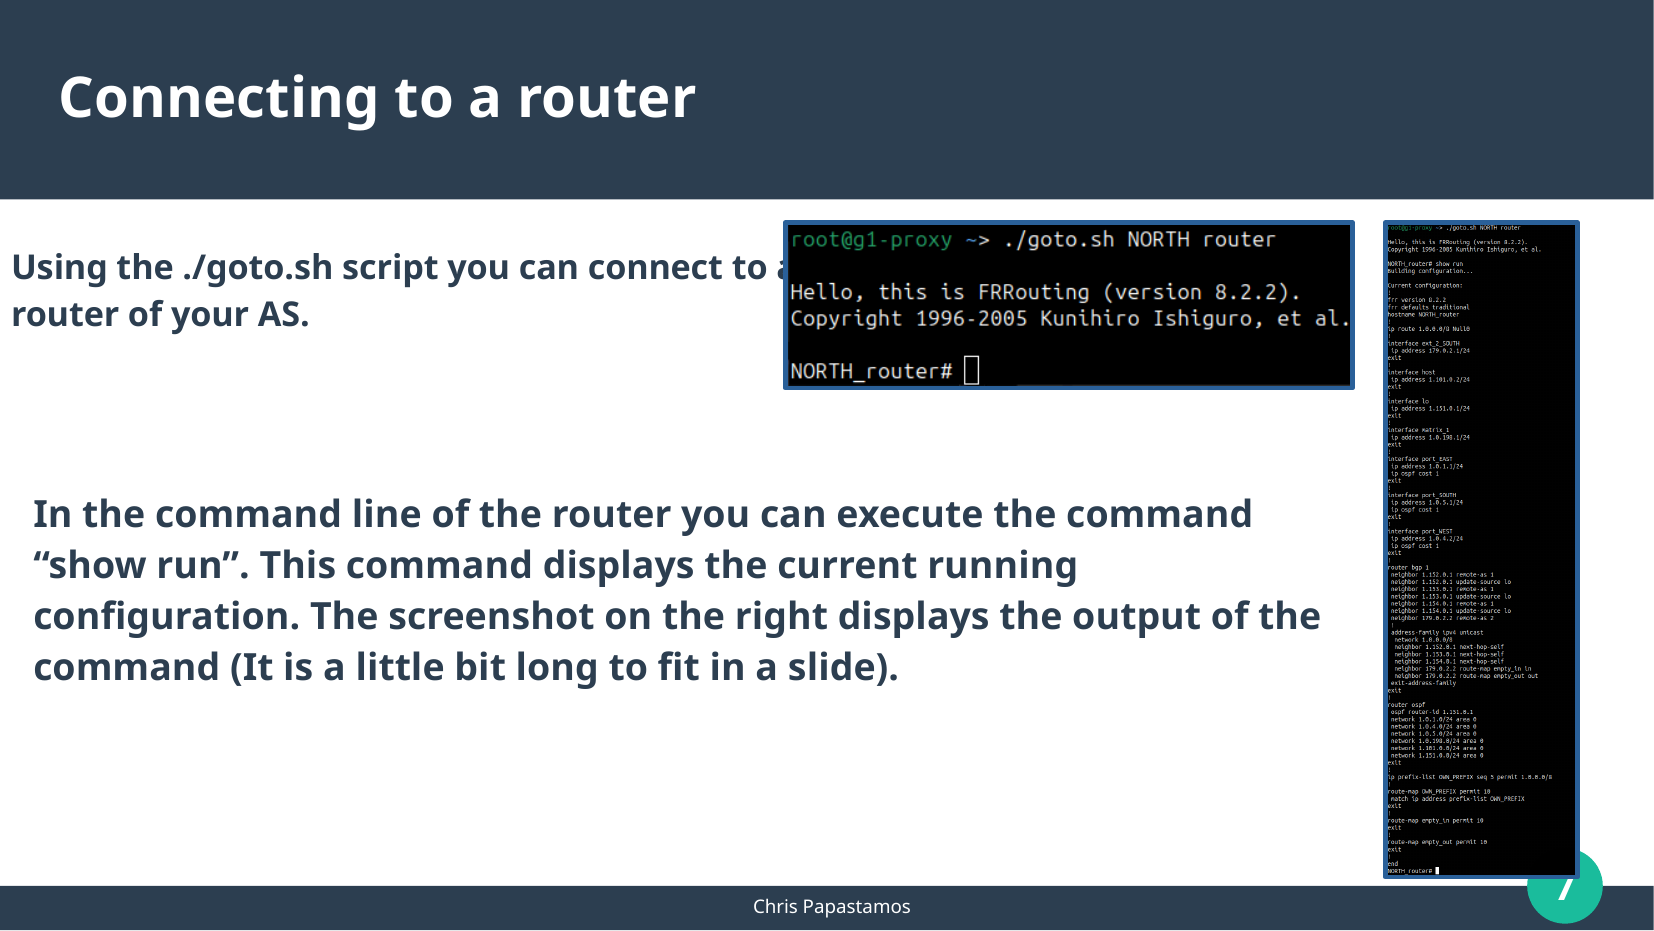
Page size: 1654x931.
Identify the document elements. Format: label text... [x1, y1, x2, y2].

picture [787, 225, 1351, 386]
text_box Chris Papastamos [638, 888, 1026, 926]
picture [1387, 225, 1576, 875]
list Using the ./goto.sh script you can connect to a router of your AS. [0, 243, 783, 338]
title Connecting to a router [59, 37, 1595, 155]
list In the command line of the router you can execute the command “show run”. This command displays the current running configuration. The screenshot on the right displays the output of the command (It is a little bit long to fit in a slide). [0, 487, 1351, 751]
